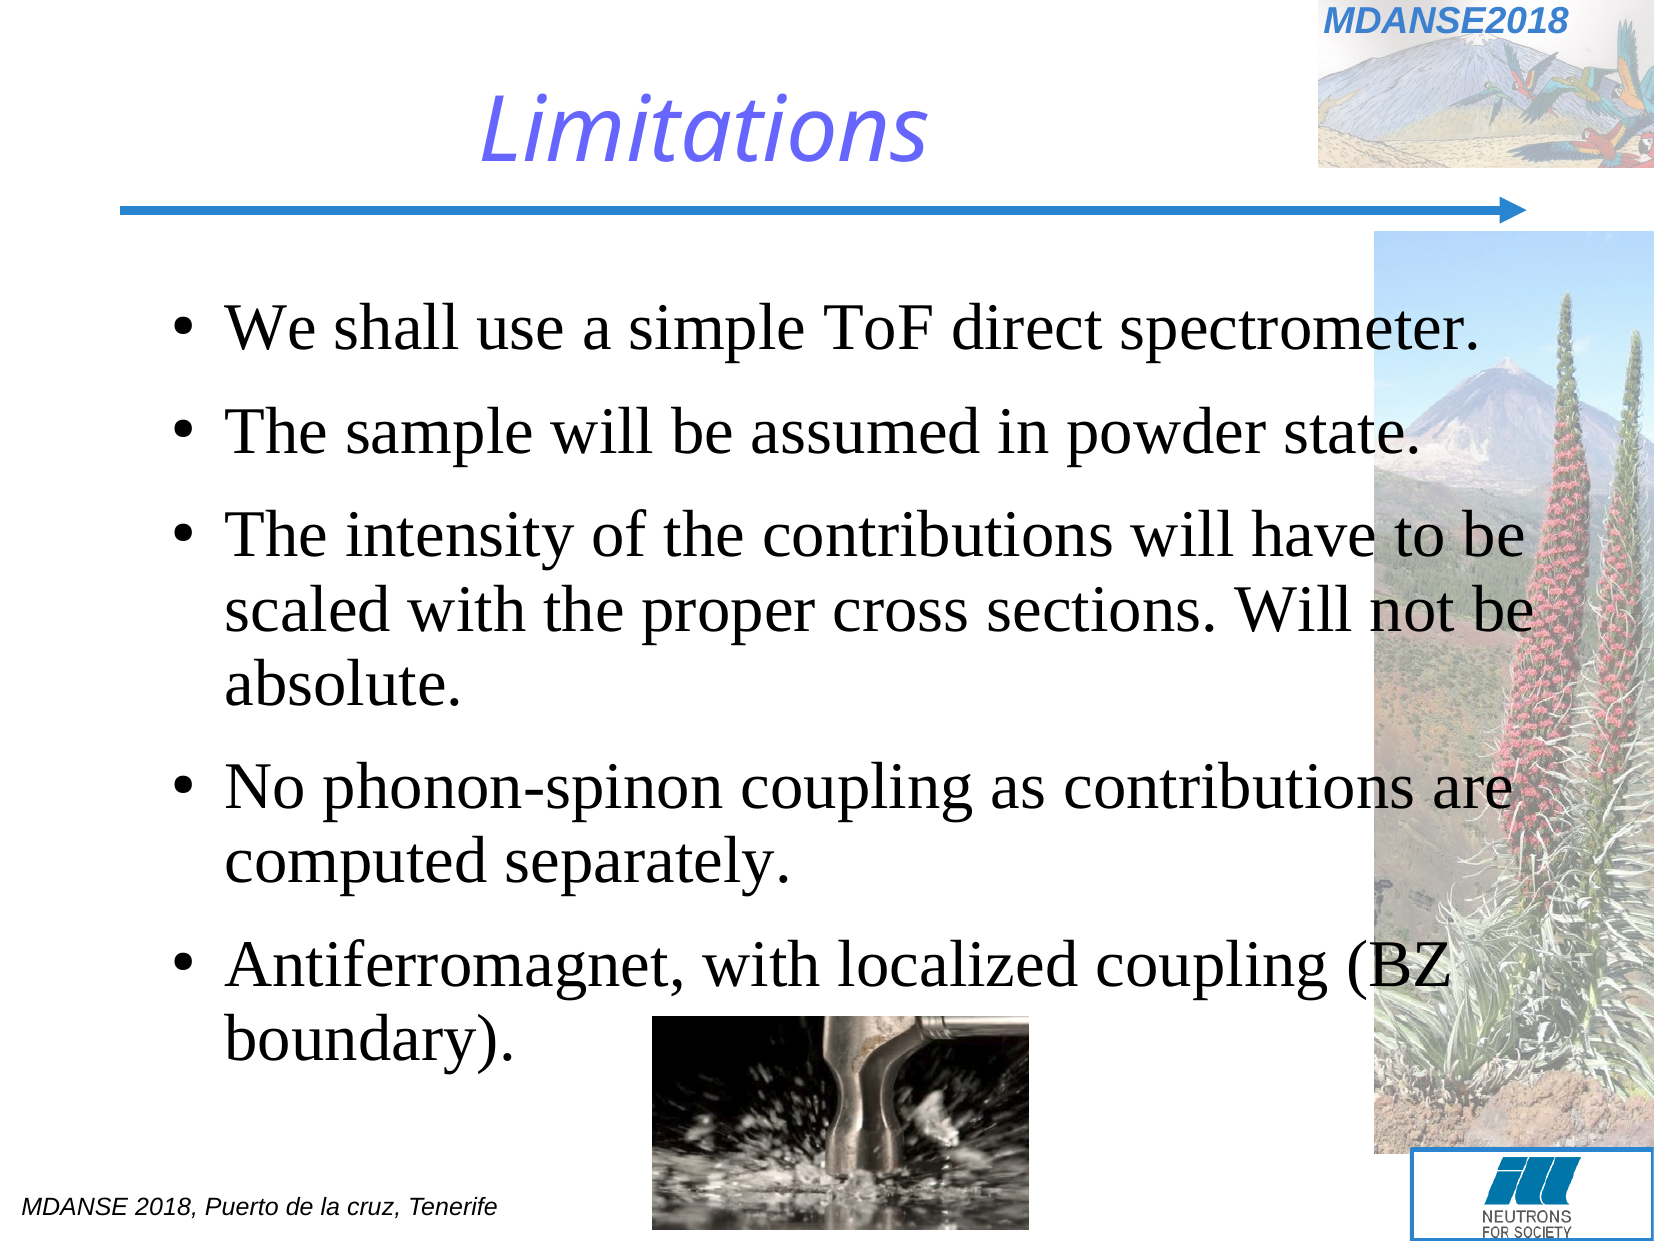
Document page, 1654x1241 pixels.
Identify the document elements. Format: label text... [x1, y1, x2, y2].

picture [652, 1016, 1029, 1231]
list We shall use a simple ToF direct spectrometer. The sample will be assumed in powder state. The intensity of the contributions will have to be scaled with the proper cross sections. Will not be absolute. No phonon-spinon coupling as contributions are computed separately. Antiferromagnet, with localized coupling (BZ boundary). [82, 290, 1571, 1075]
picture [1479, 1153, 1583, 1241]
title Limitations [82, 49, 1328, 203]
